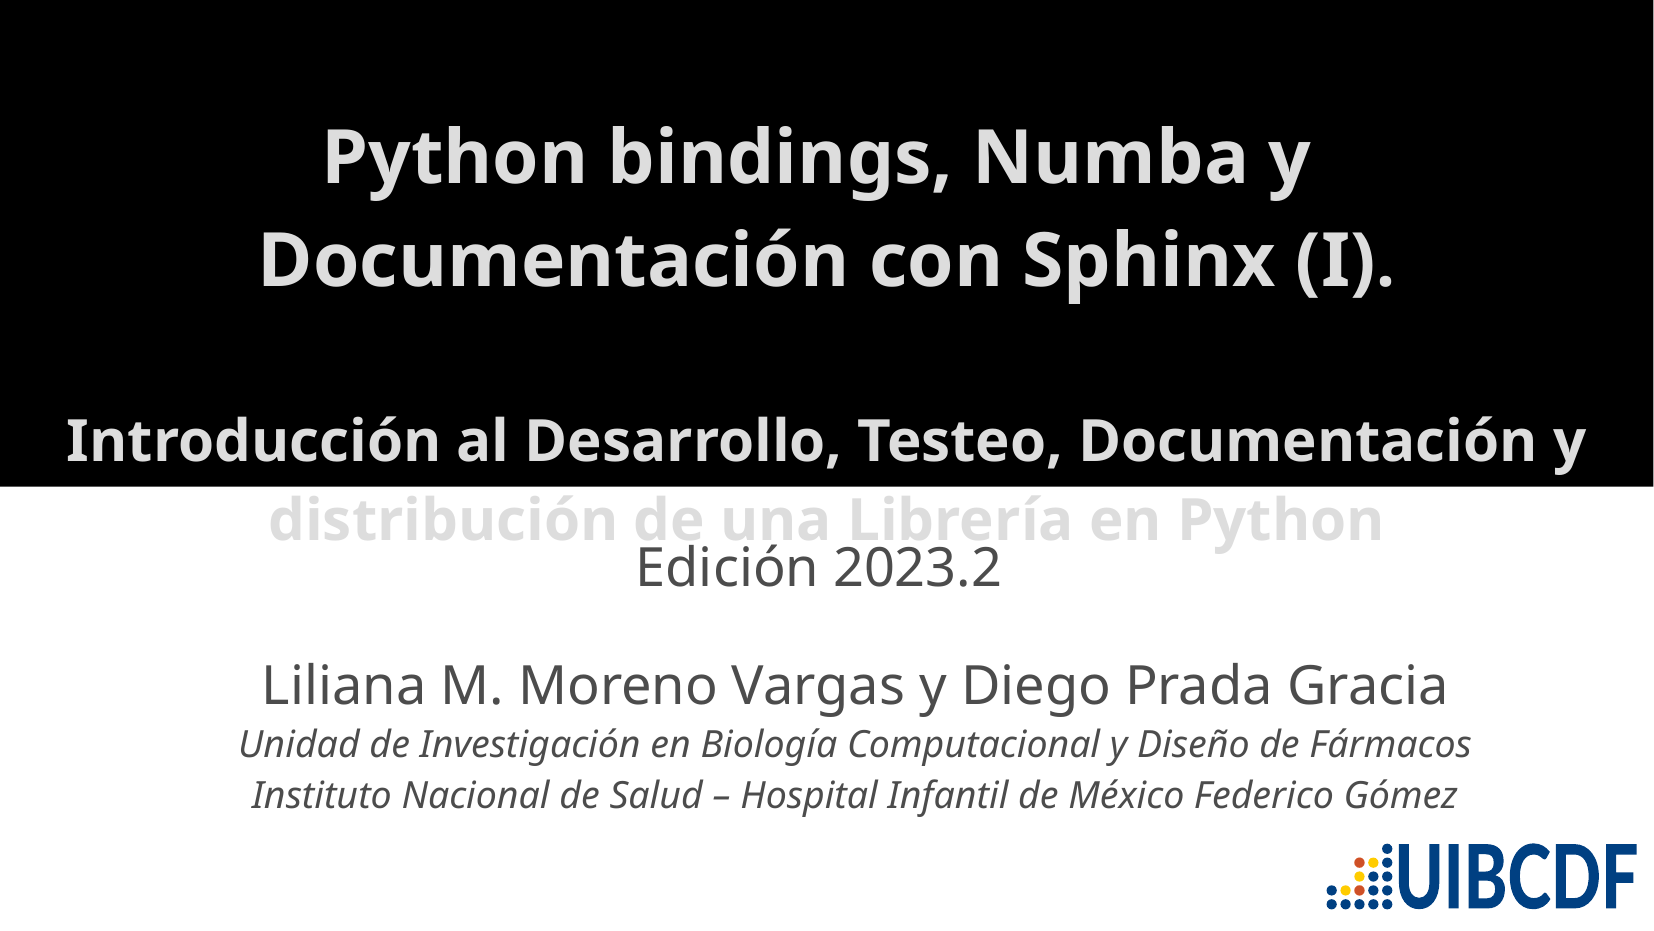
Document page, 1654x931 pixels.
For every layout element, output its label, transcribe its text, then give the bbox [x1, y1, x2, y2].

text_box Unidad de Investigación en Biología Computacional y Diseño de Fármacos Instituto Nacional de Salud – Hospital Infantil de México Federico Gómez [220, 709, 1492, 801]
text_box Python bindings, Numba y Documentación con Sphinx (I). Introducción al Desarrollo, Testeo, Documentación y distribución de una Librería en Python [27, 96, 1627, 445]
picture [1324, 841, 1637, 912]
text_box Liliana M. Moreno Vargas y Diego Prada Gracia [237, 638, 1475, 763]
text_box [0, 0, 1654, 487]
text_box Edición 2023.2 [361, 520, 1277, 622]
